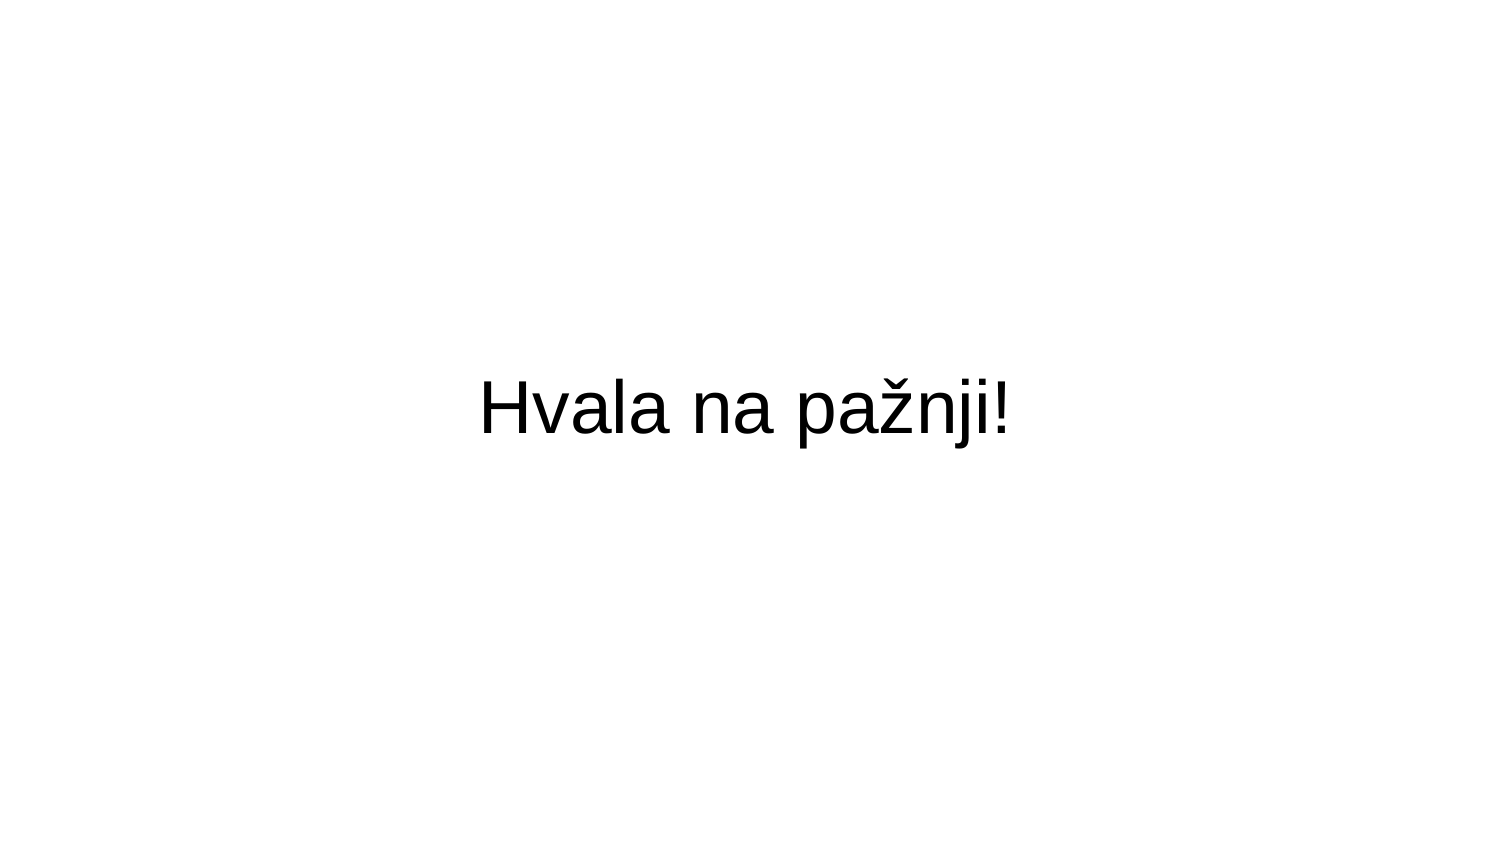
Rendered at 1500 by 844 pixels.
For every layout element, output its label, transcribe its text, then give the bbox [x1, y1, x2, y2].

title Hvala na pažnji! [463, 343, 1037, 500]
